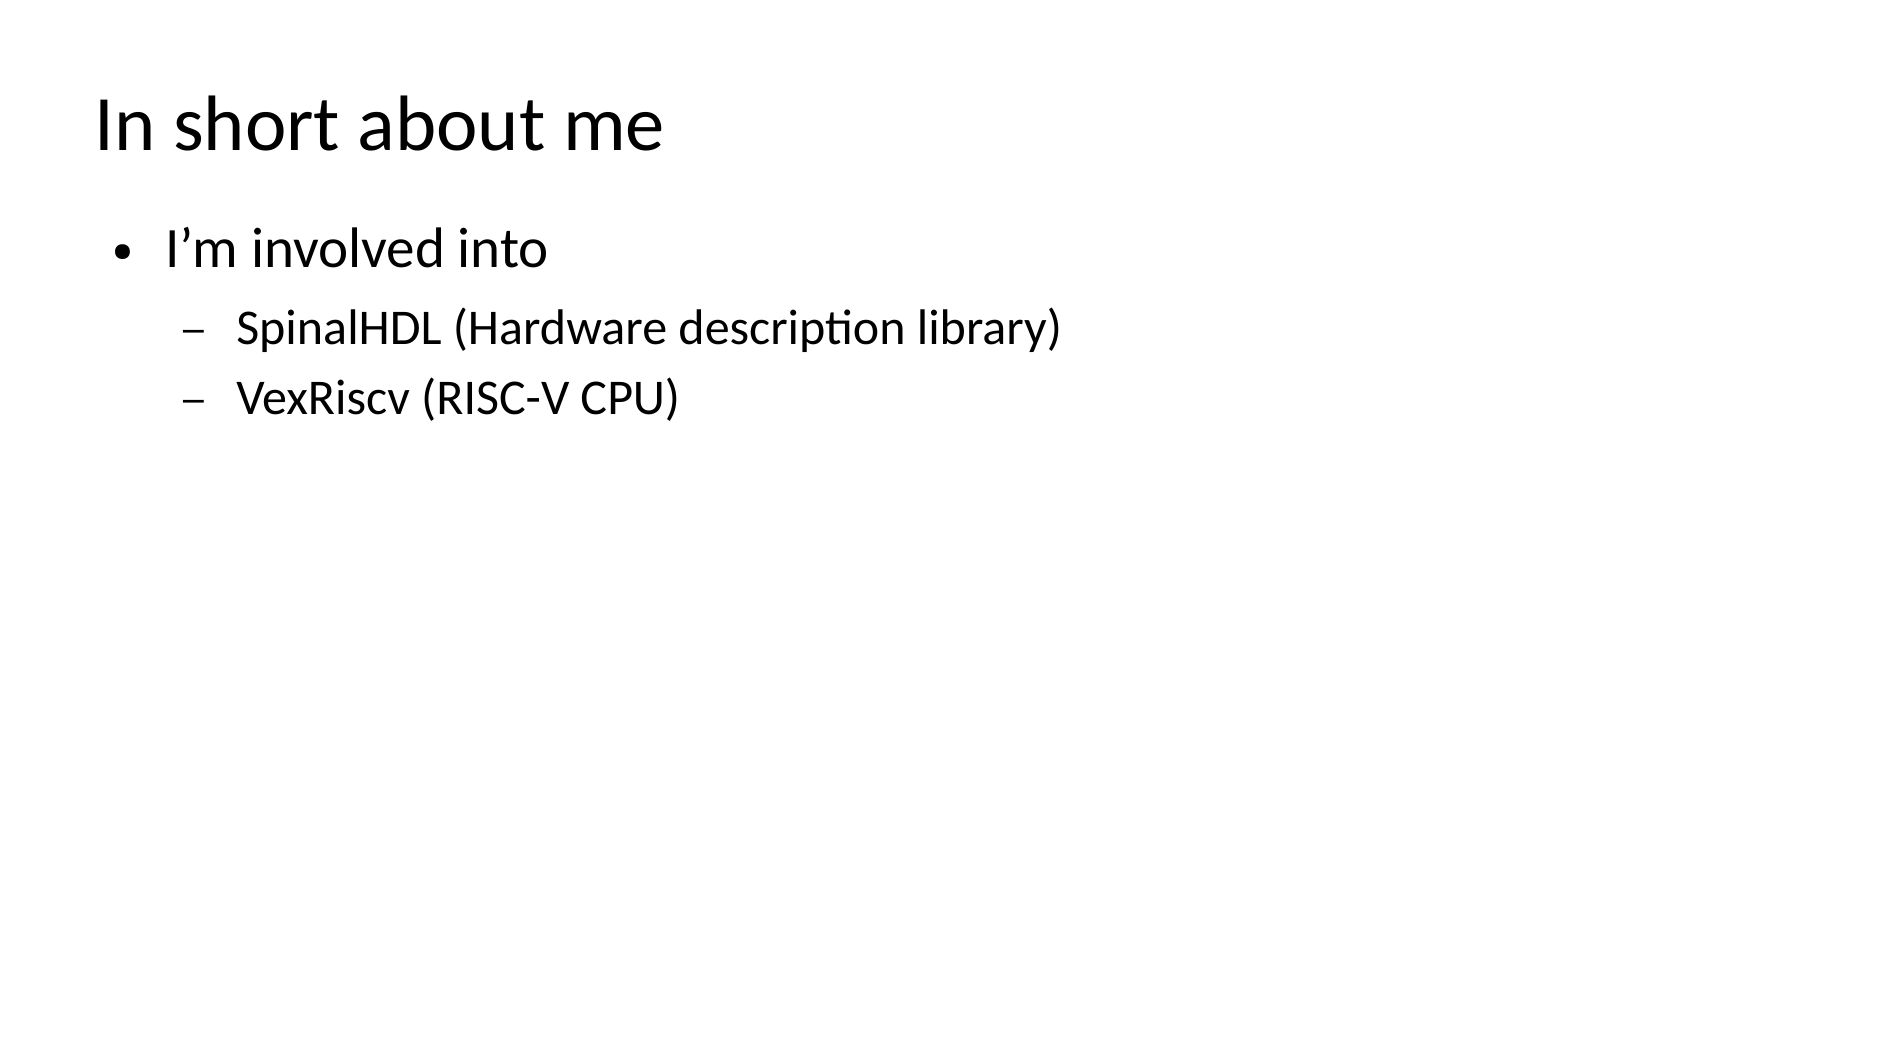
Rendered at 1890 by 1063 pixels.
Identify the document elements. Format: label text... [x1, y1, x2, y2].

list I’m involved into SpinalHDL (Hardware description library) VexRiscv (RISC-V CPU) [94, 225, 1843, 1063]
title In short about me [94, 42, 1796, 220]
